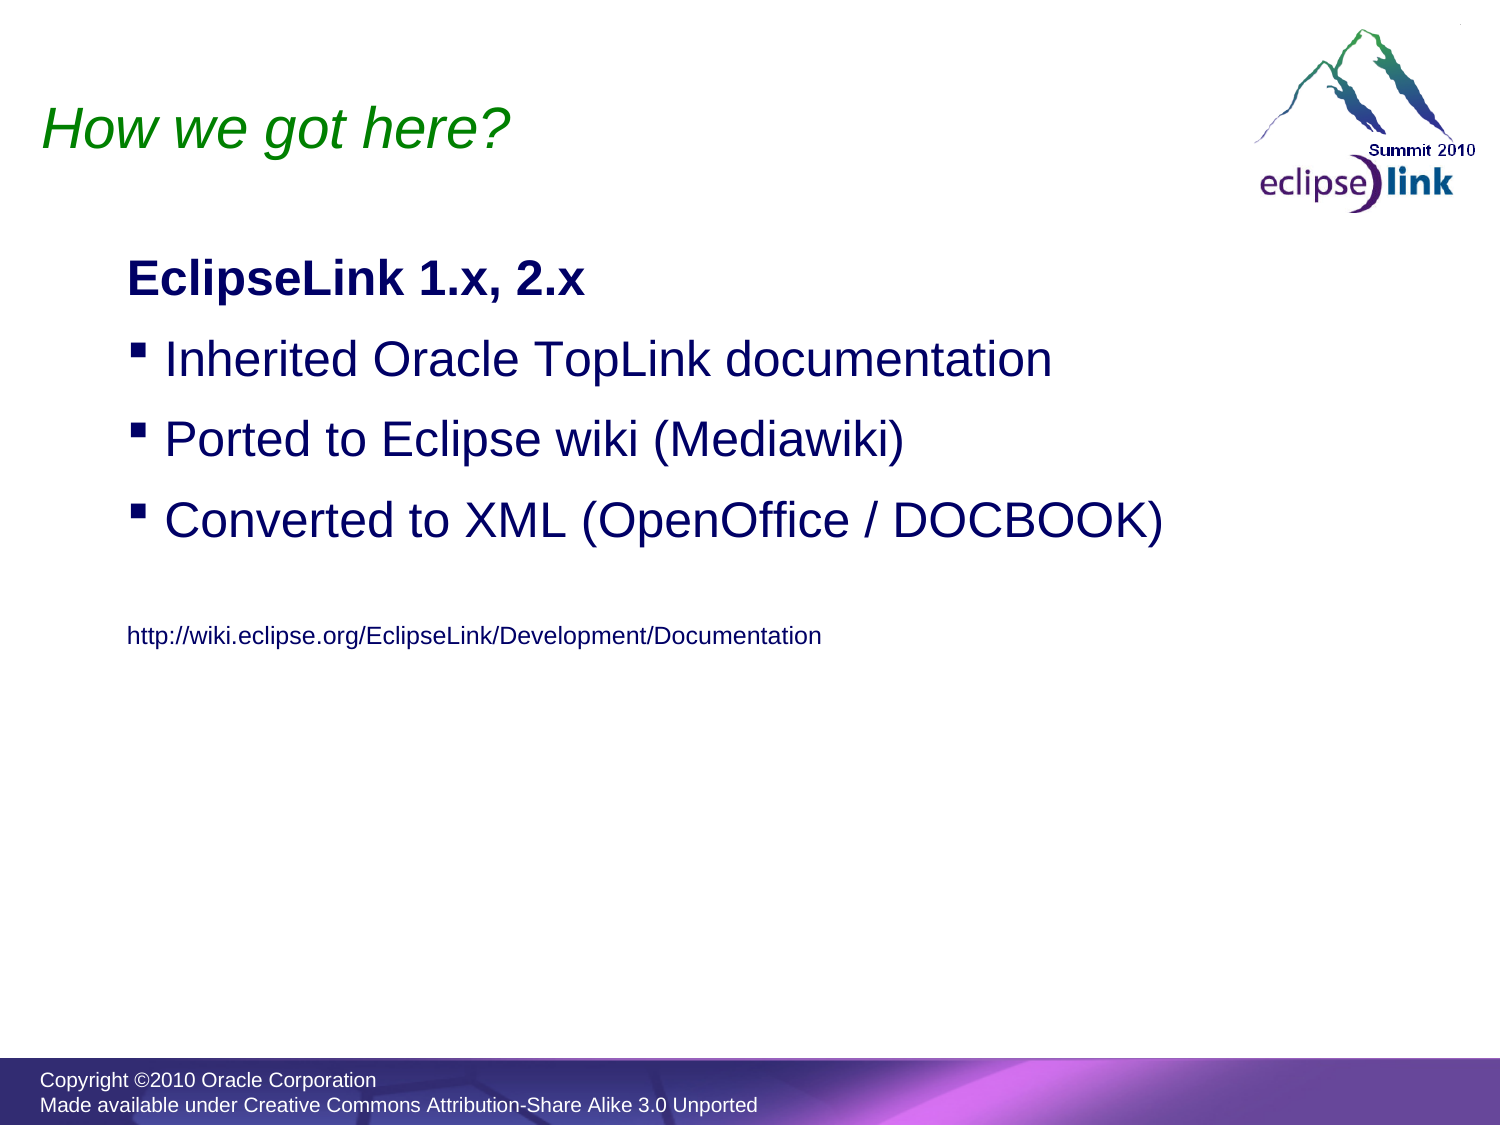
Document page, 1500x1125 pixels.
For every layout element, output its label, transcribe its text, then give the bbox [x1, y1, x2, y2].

picture [0, 1058, 1500, 1125]
picture [1250, 24, 1478, 215]
list EclipseLink 1.x, 2.x Inherited Oracle TopLink documentation Ported to Eclipse wiki (Mediawiki) Converted to XML (OpenOffice / DOCBOOK) http://wiki.eclipse.org/EclipseLink/Development/Documentation [112, 237, 1388, 1021]
title How we got here? [26, 90, 1223, 173]
